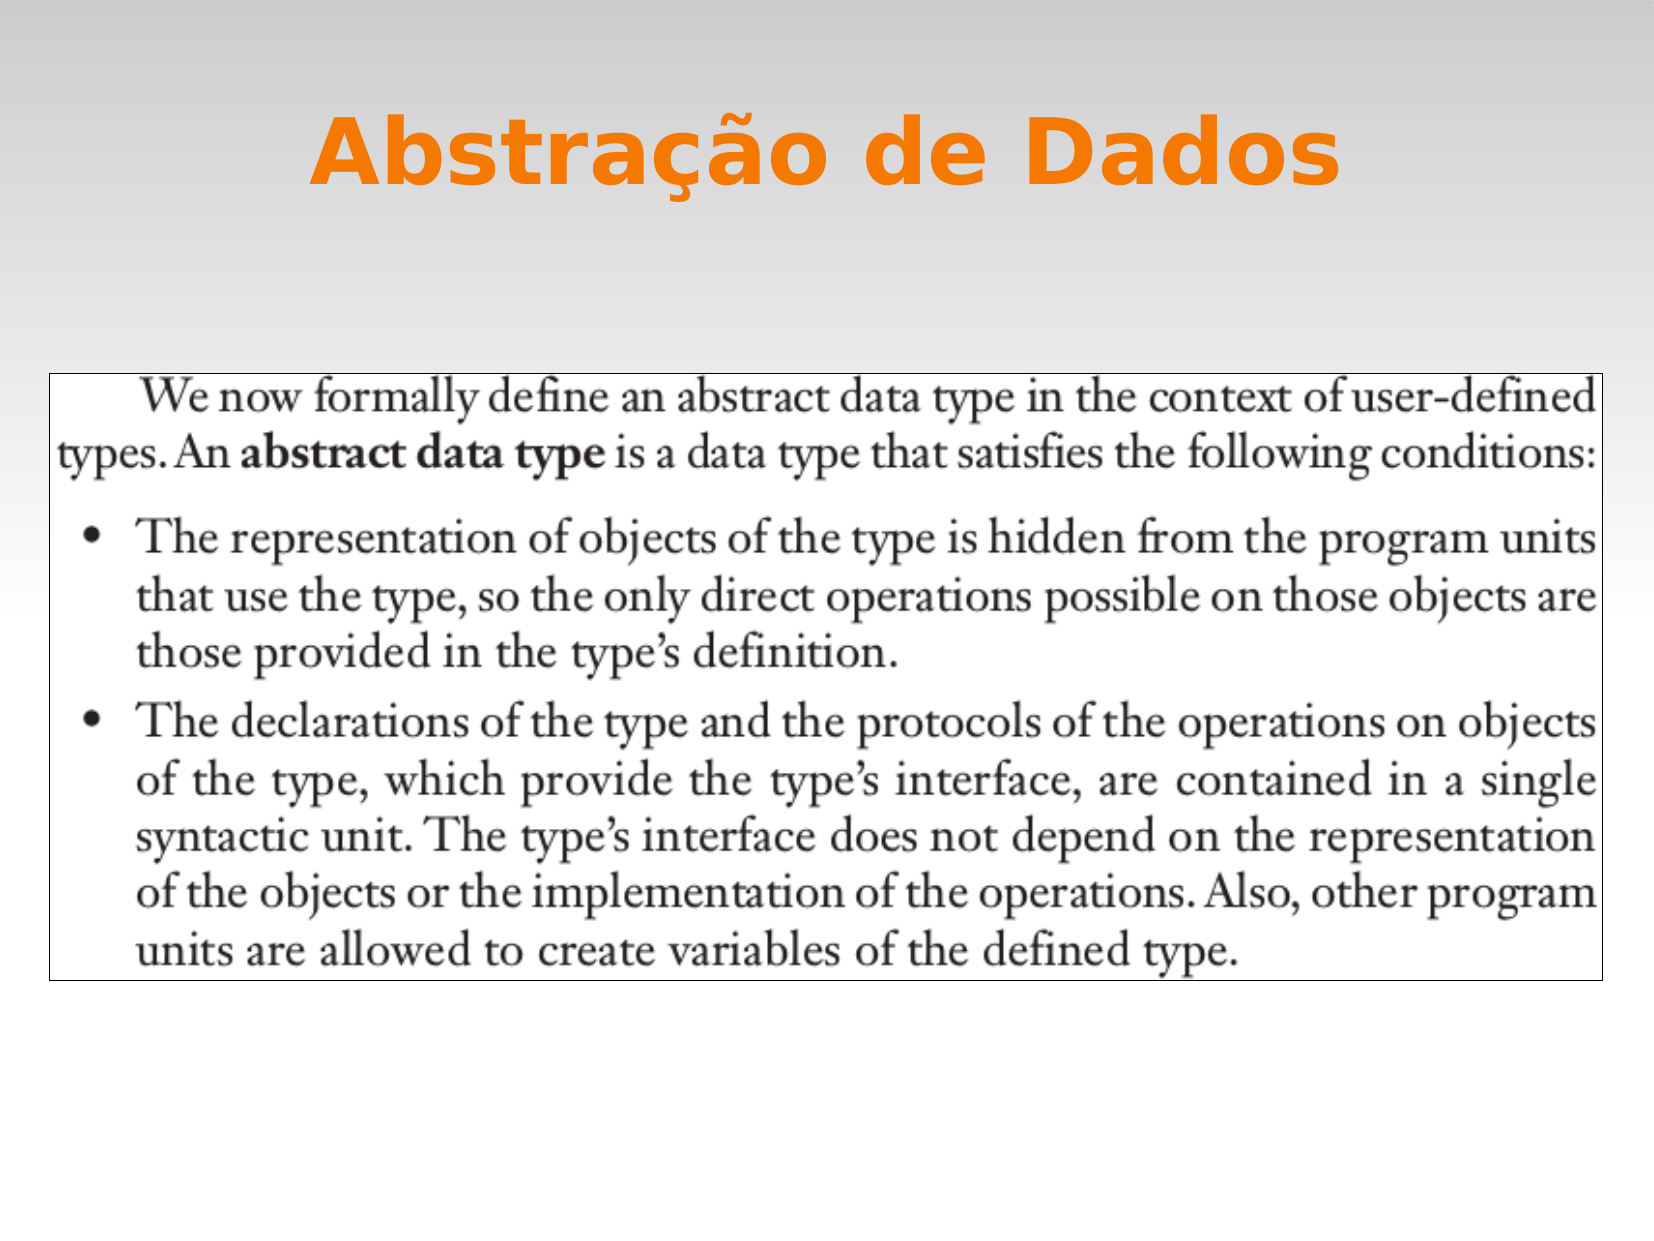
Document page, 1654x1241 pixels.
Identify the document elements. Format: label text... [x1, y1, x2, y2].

title Abstração de Dados [82, 49, 1571, 257]
picture [49, 373, 1603, 981]
